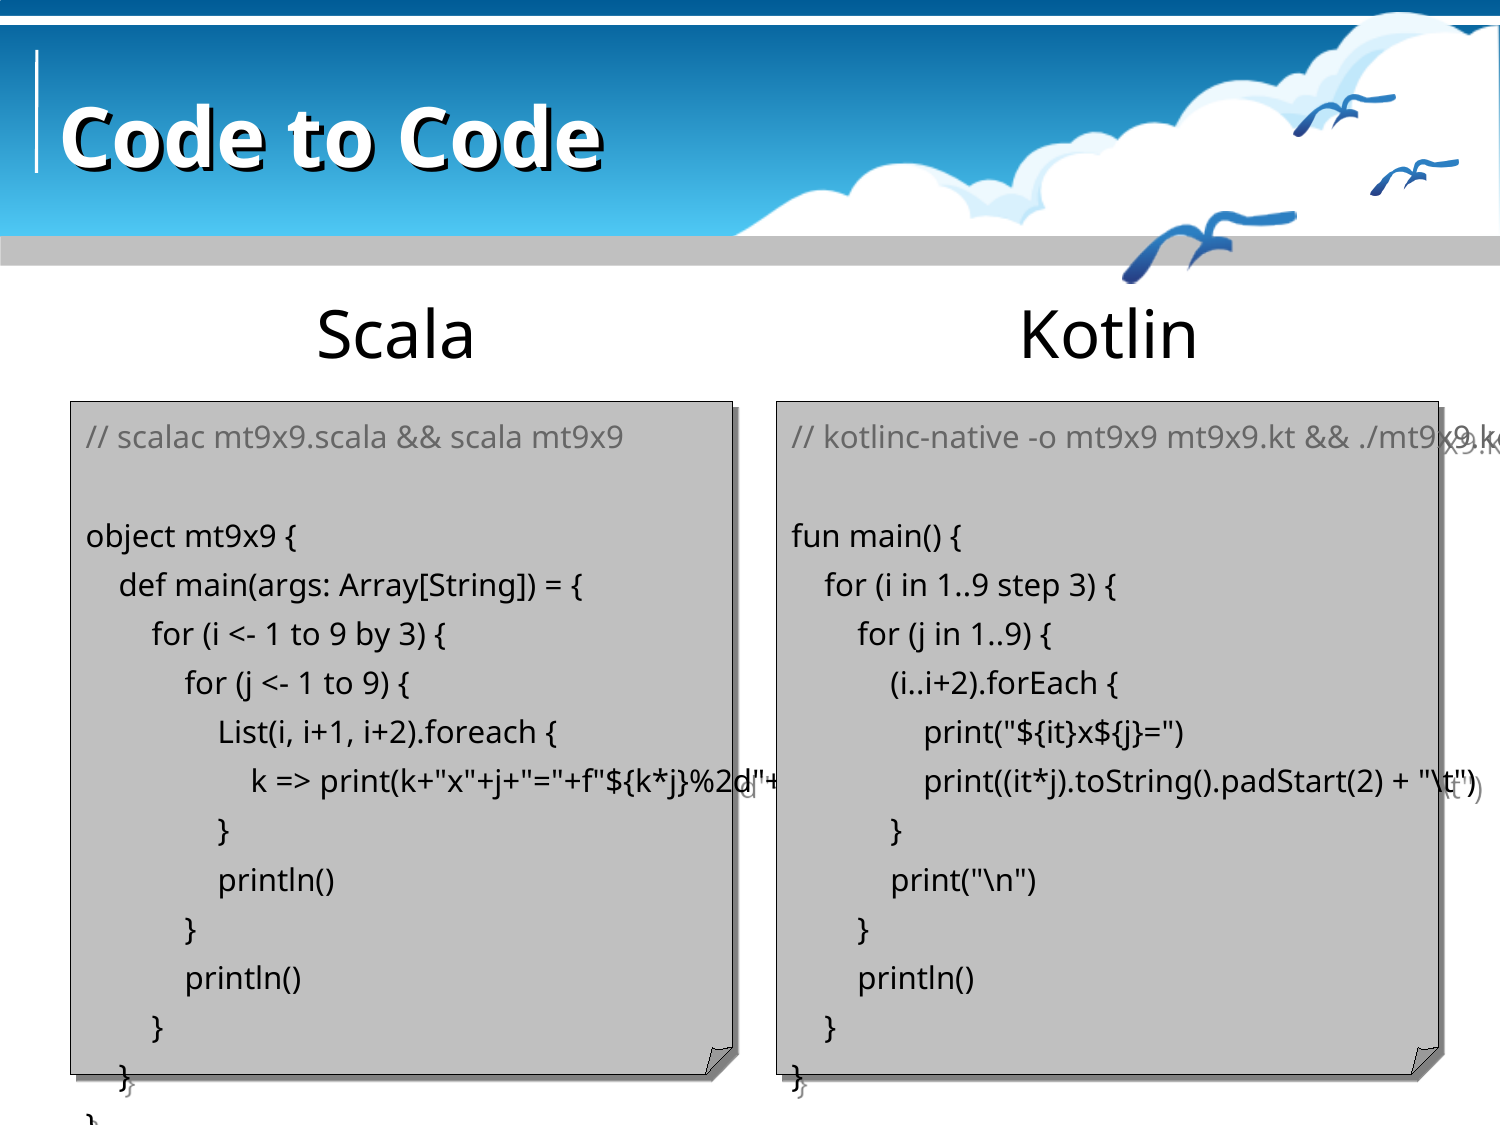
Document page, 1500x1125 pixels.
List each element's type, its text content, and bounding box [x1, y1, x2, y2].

text_box Kotlin [1003, 283, 1252, 388]
title Code to Code [59, 86, 1465, 186]
text_box // kotlinc-native -o mt9x9 mt9x9.kt && ./mt9x9.kexe fun main() { for (i in 1..9 step 3) { for (j in 1..9) { (i..i+2).forEach { print("${it}x${j}=") print((it*j).toString().padStart(2) + "\t") } print("\n") } println() } } [776, 401, 1439, 1075]
text_box Scala [301, 283, 526, 388]
picture [730, 12, 1500, 284]
text_box // scalac mt9x9.scala && scala mt9x9 object mt9x9 { def main(args: Array[String]) = { for (i <- 1 to 9 by 3) { for (j <- 1 to 9) { List(i, i+1, i+2).foreach { k => print(k+"x"+j+"="+f"${k*j}%2d"+"\t") } println() } println() } } } [70, 401, 733, 1075]
